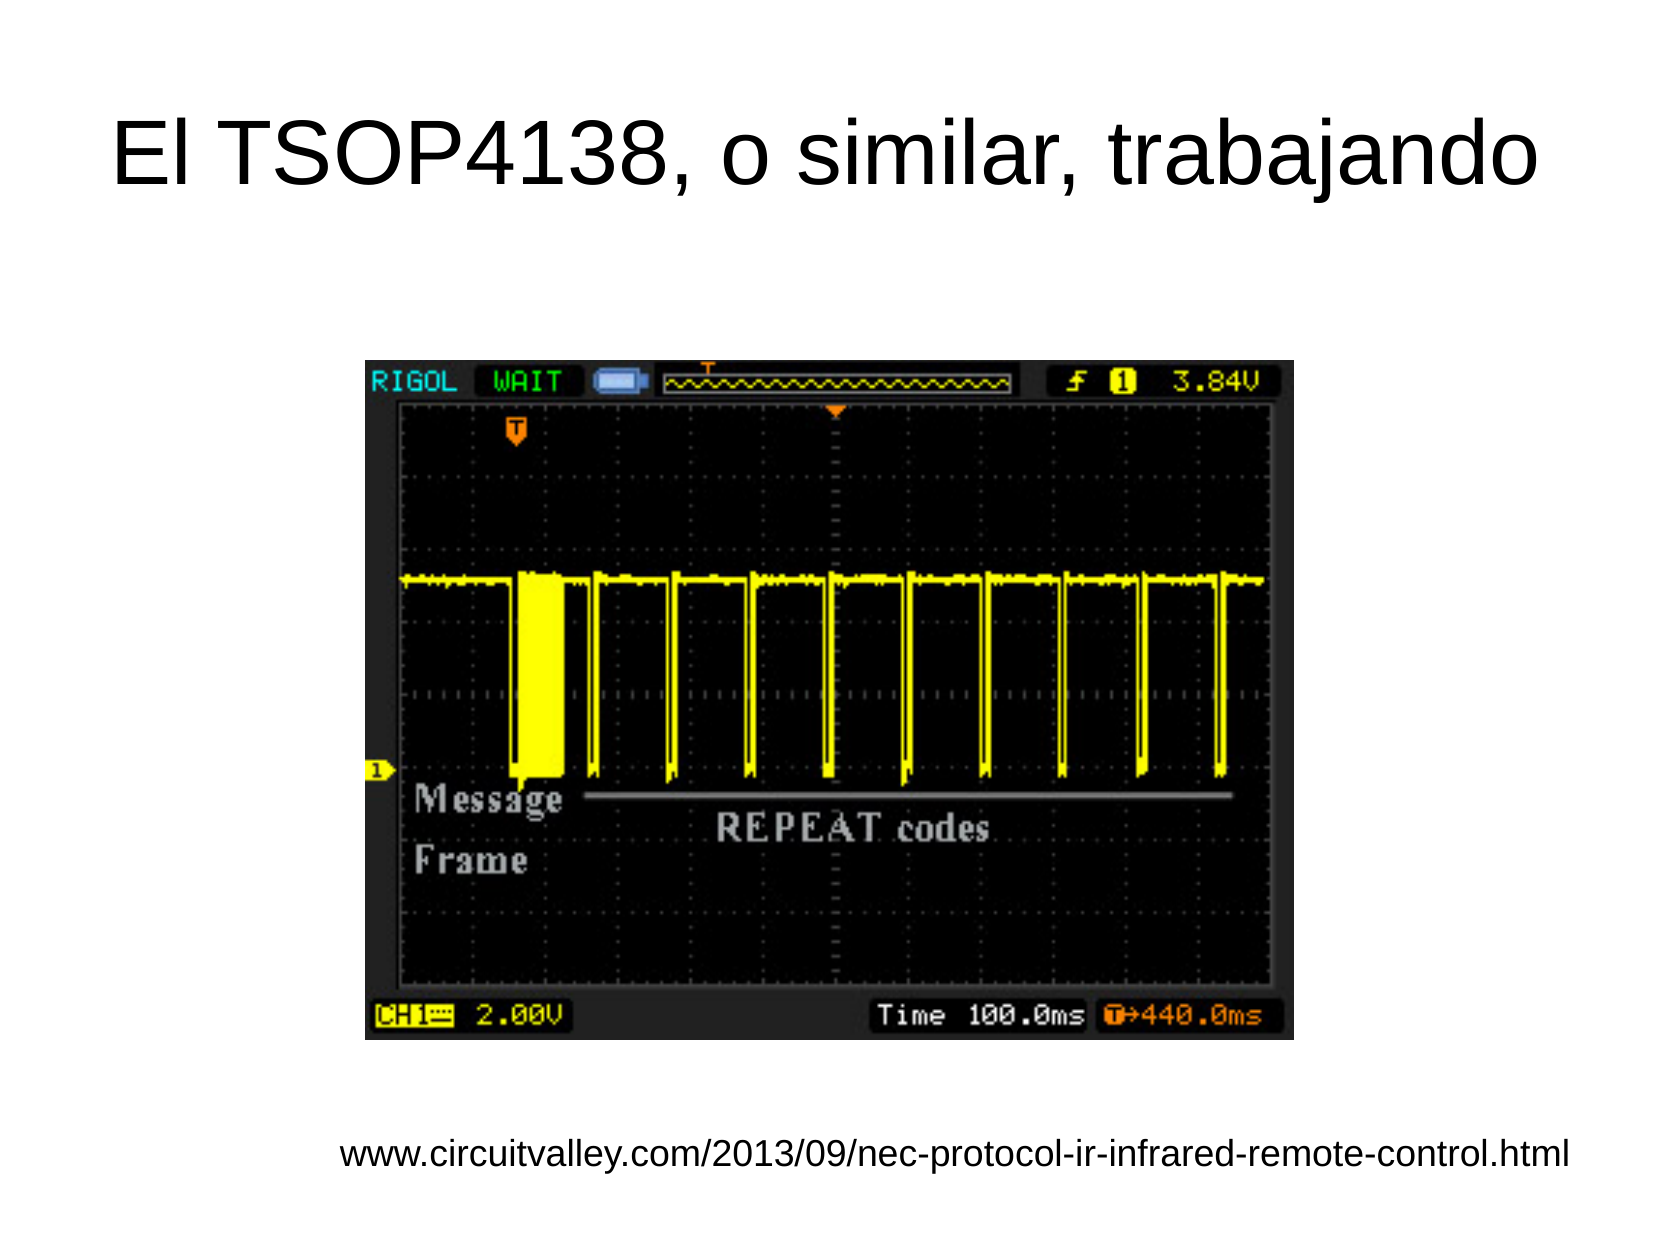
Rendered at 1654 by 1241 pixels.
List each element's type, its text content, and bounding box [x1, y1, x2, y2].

text_box www.circuitvalley.com/2013/09/nec-protocol-ir-infrared-remote-control.html [325, 1125, 1594, 1183]
title El TSOP4138, o similar, trabajando [82, 56, 1571, 250]
picture [365, 360, 1294, 1040]
